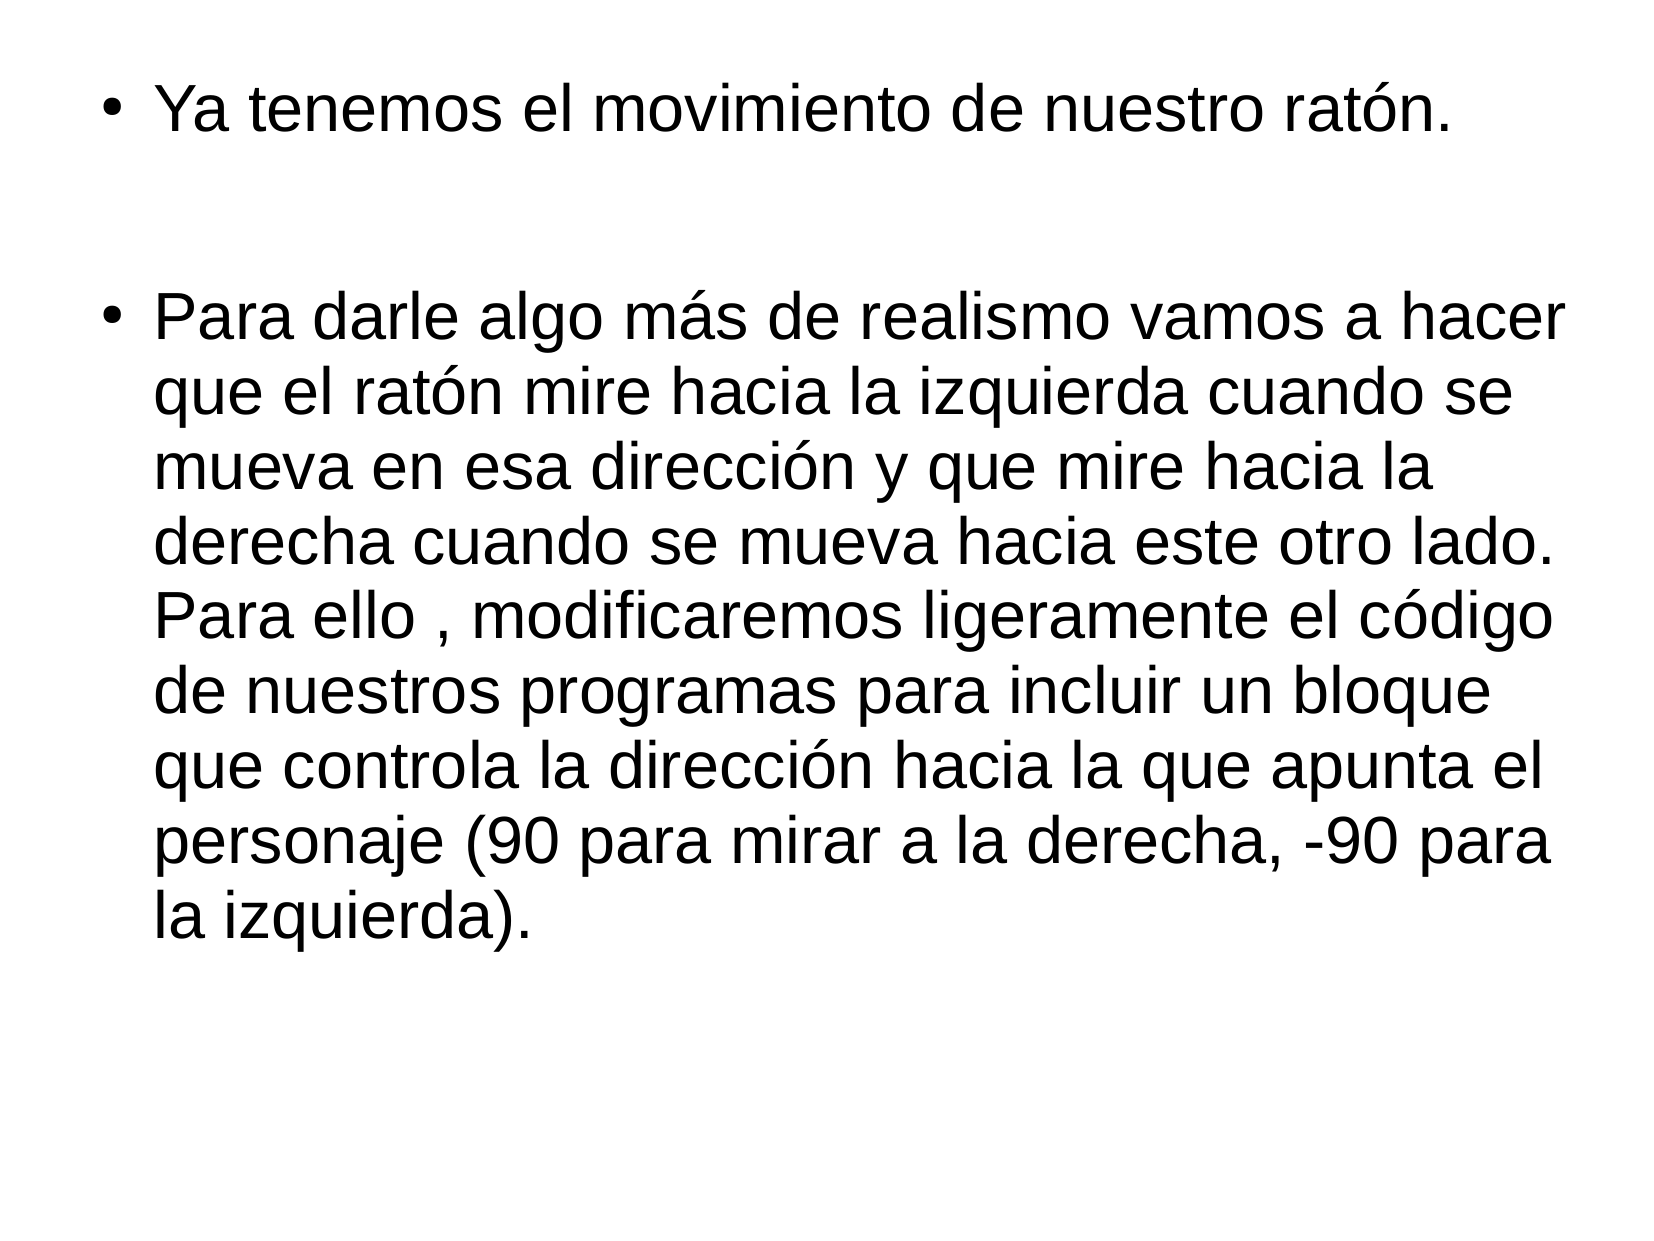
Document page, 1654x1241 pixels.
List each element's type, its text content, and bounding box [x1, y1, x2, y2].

list Ya tenemos el movimiento de nuestro ratón. Para darle algo más de realismo vamos a hacer que el ratón mire hacia la izquierda cuando se mueva en esa dirección y que mire hacia la derecha cuando se mueva hacia este otro lado. Para ello , modificaremos ligeramente el código de nuestros programas para incluir un bloque que controla la dirección hacia la que apunta el personaje (90 para mirar a la derecha, -90 para la izquierda). [82, 70, 1571, 1087]
